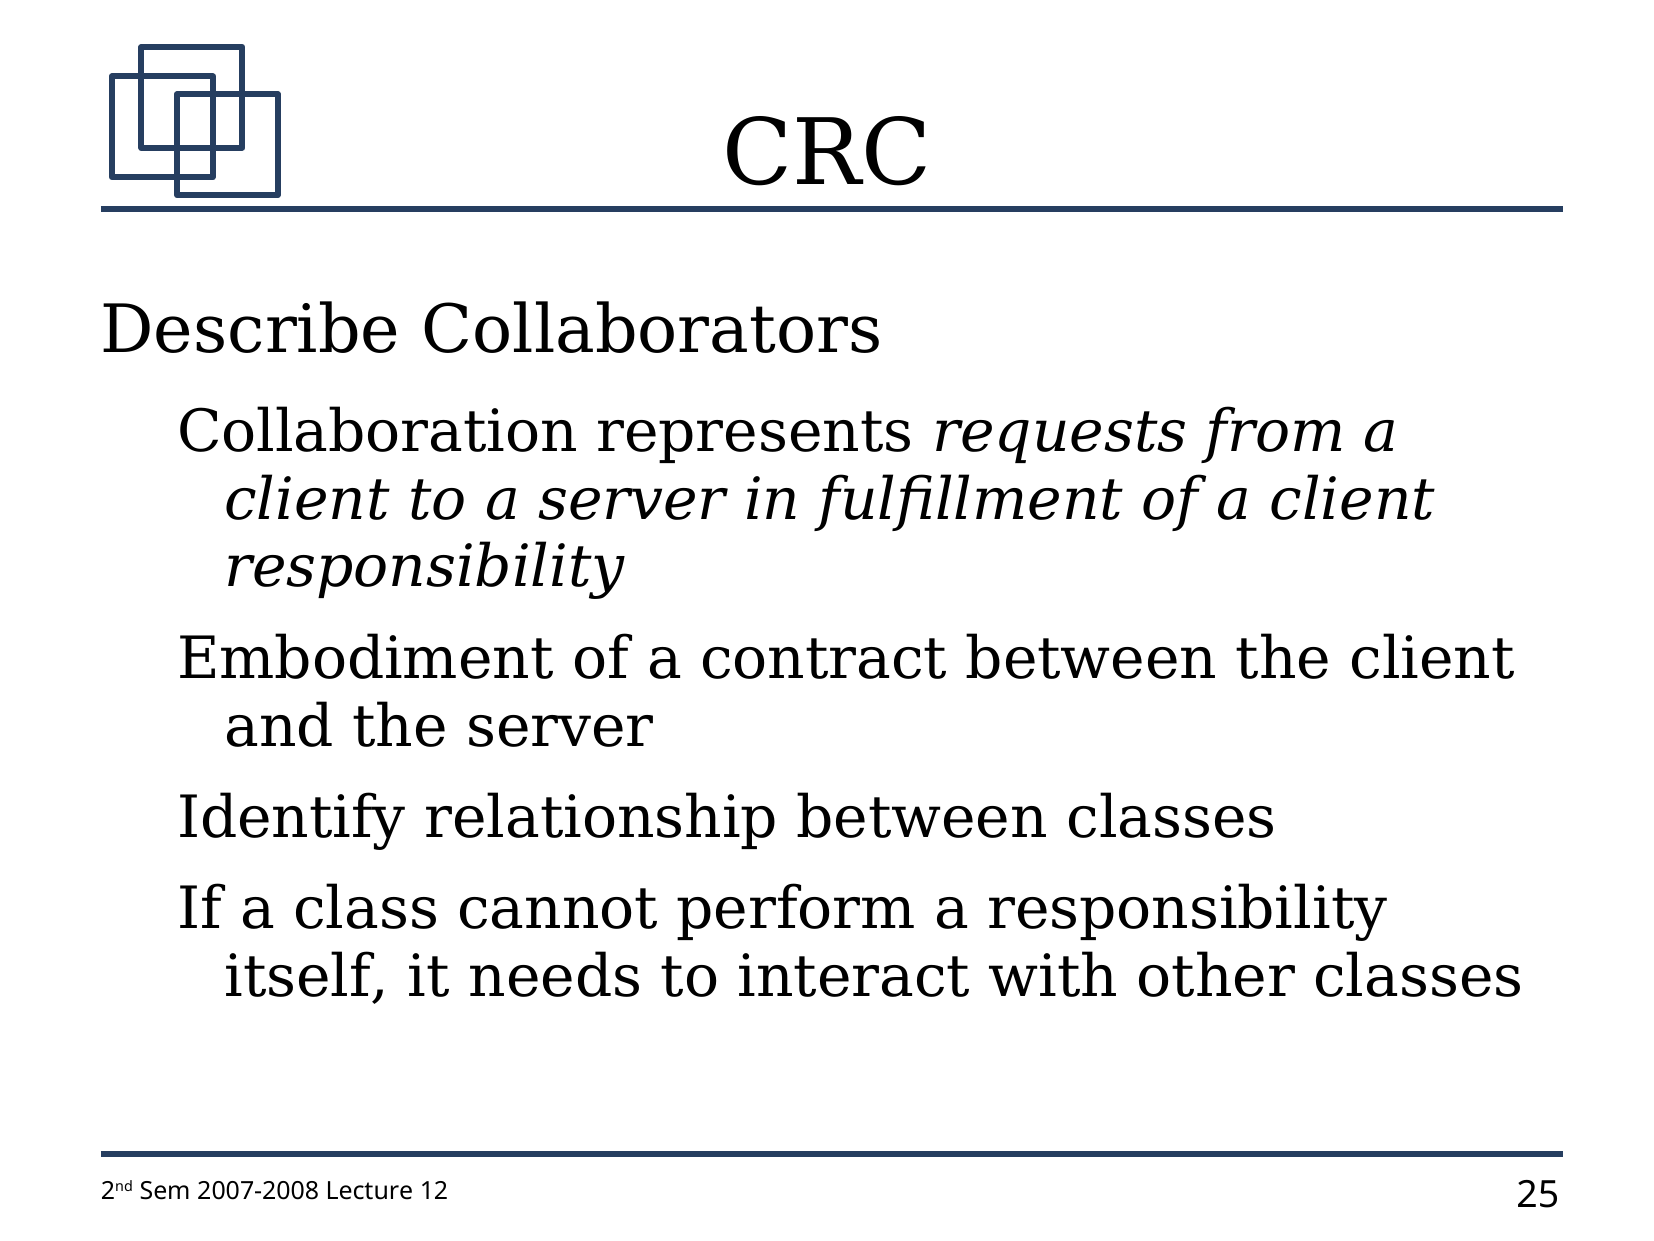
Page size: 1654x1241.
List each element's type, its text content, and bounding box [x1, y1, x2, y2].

title CRC [82, 49, 1571, 257]
list Describe Collaborators Collaboration represents requests from a client to a server in fulfillment of a client responsibility Embodiment of a contract between the client and the server Identify relationship between classes If a class cannot perform a responsibility itself, it needs to interact with other classes [82, 290, 1571, 1109]
